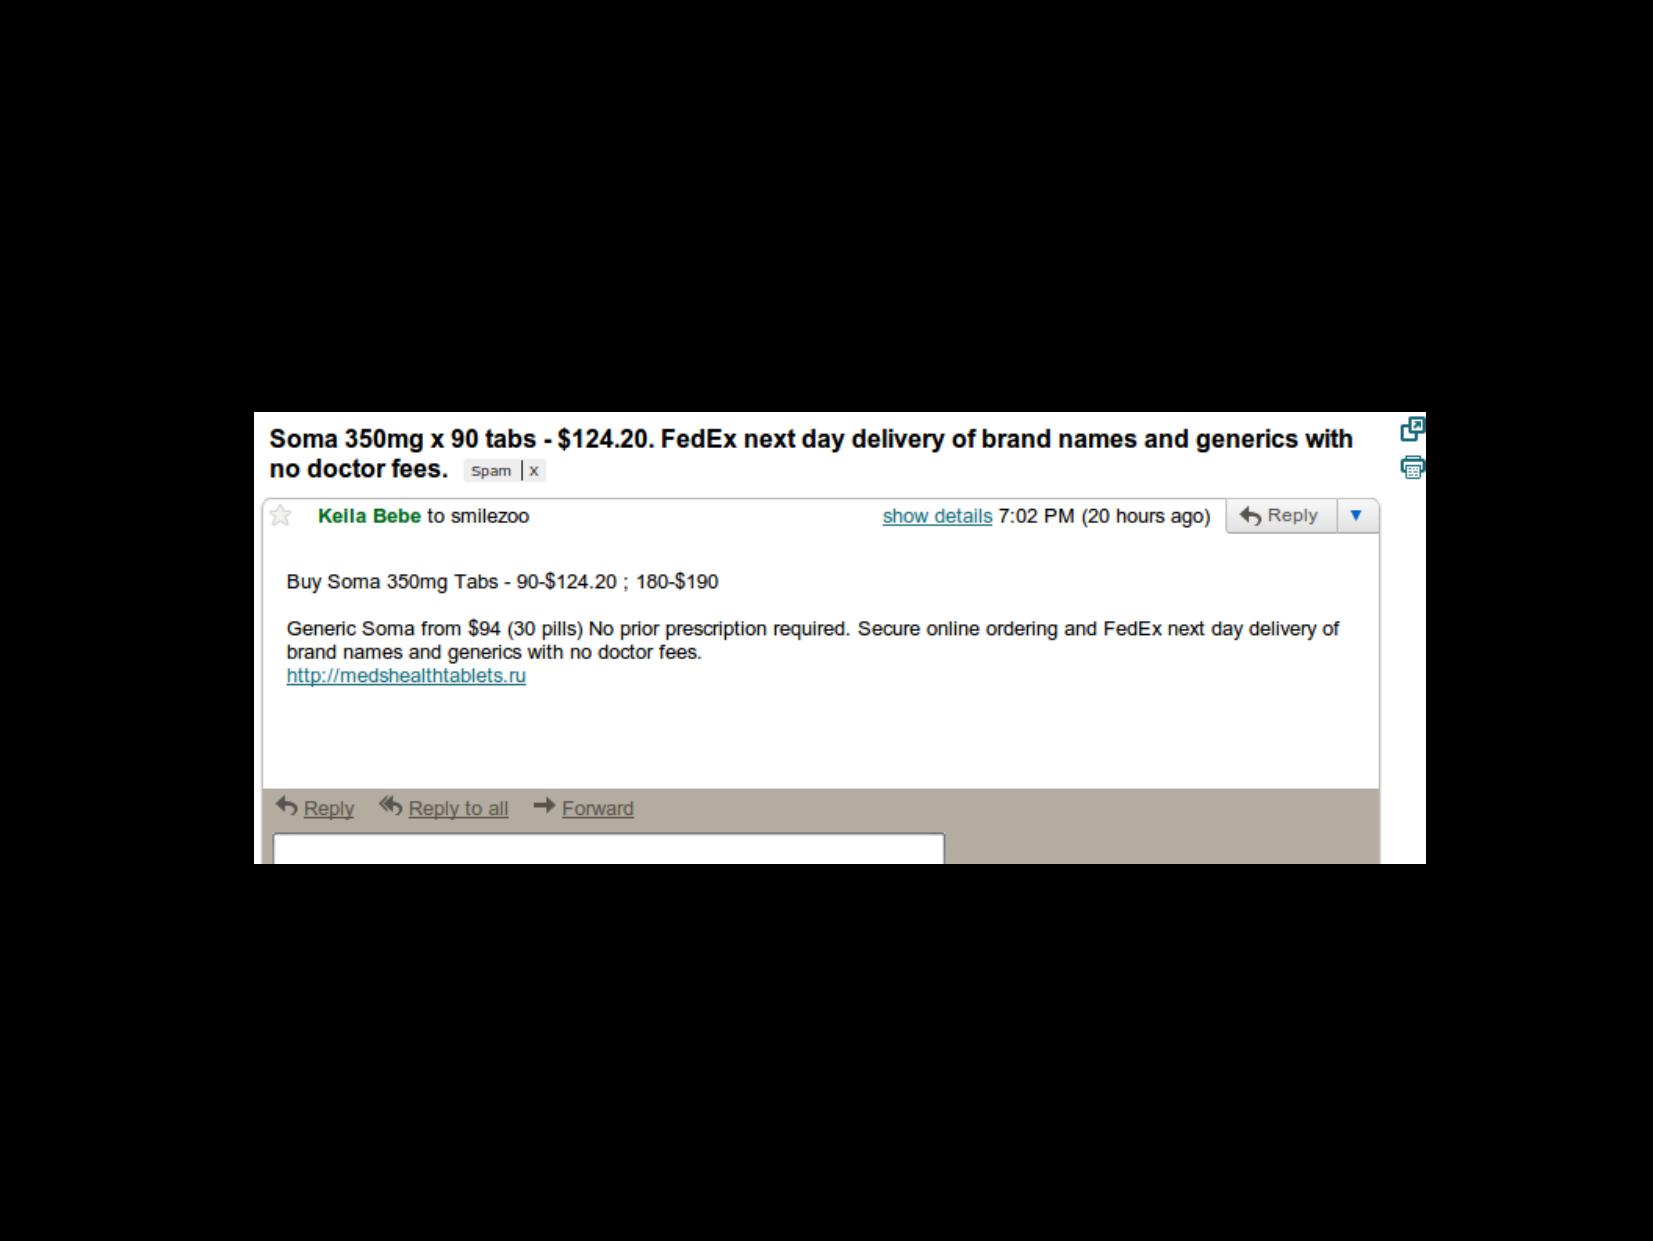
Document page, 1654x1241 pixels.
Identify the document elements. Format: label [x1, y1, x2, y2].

picture [254, 412, 1426, 864]
